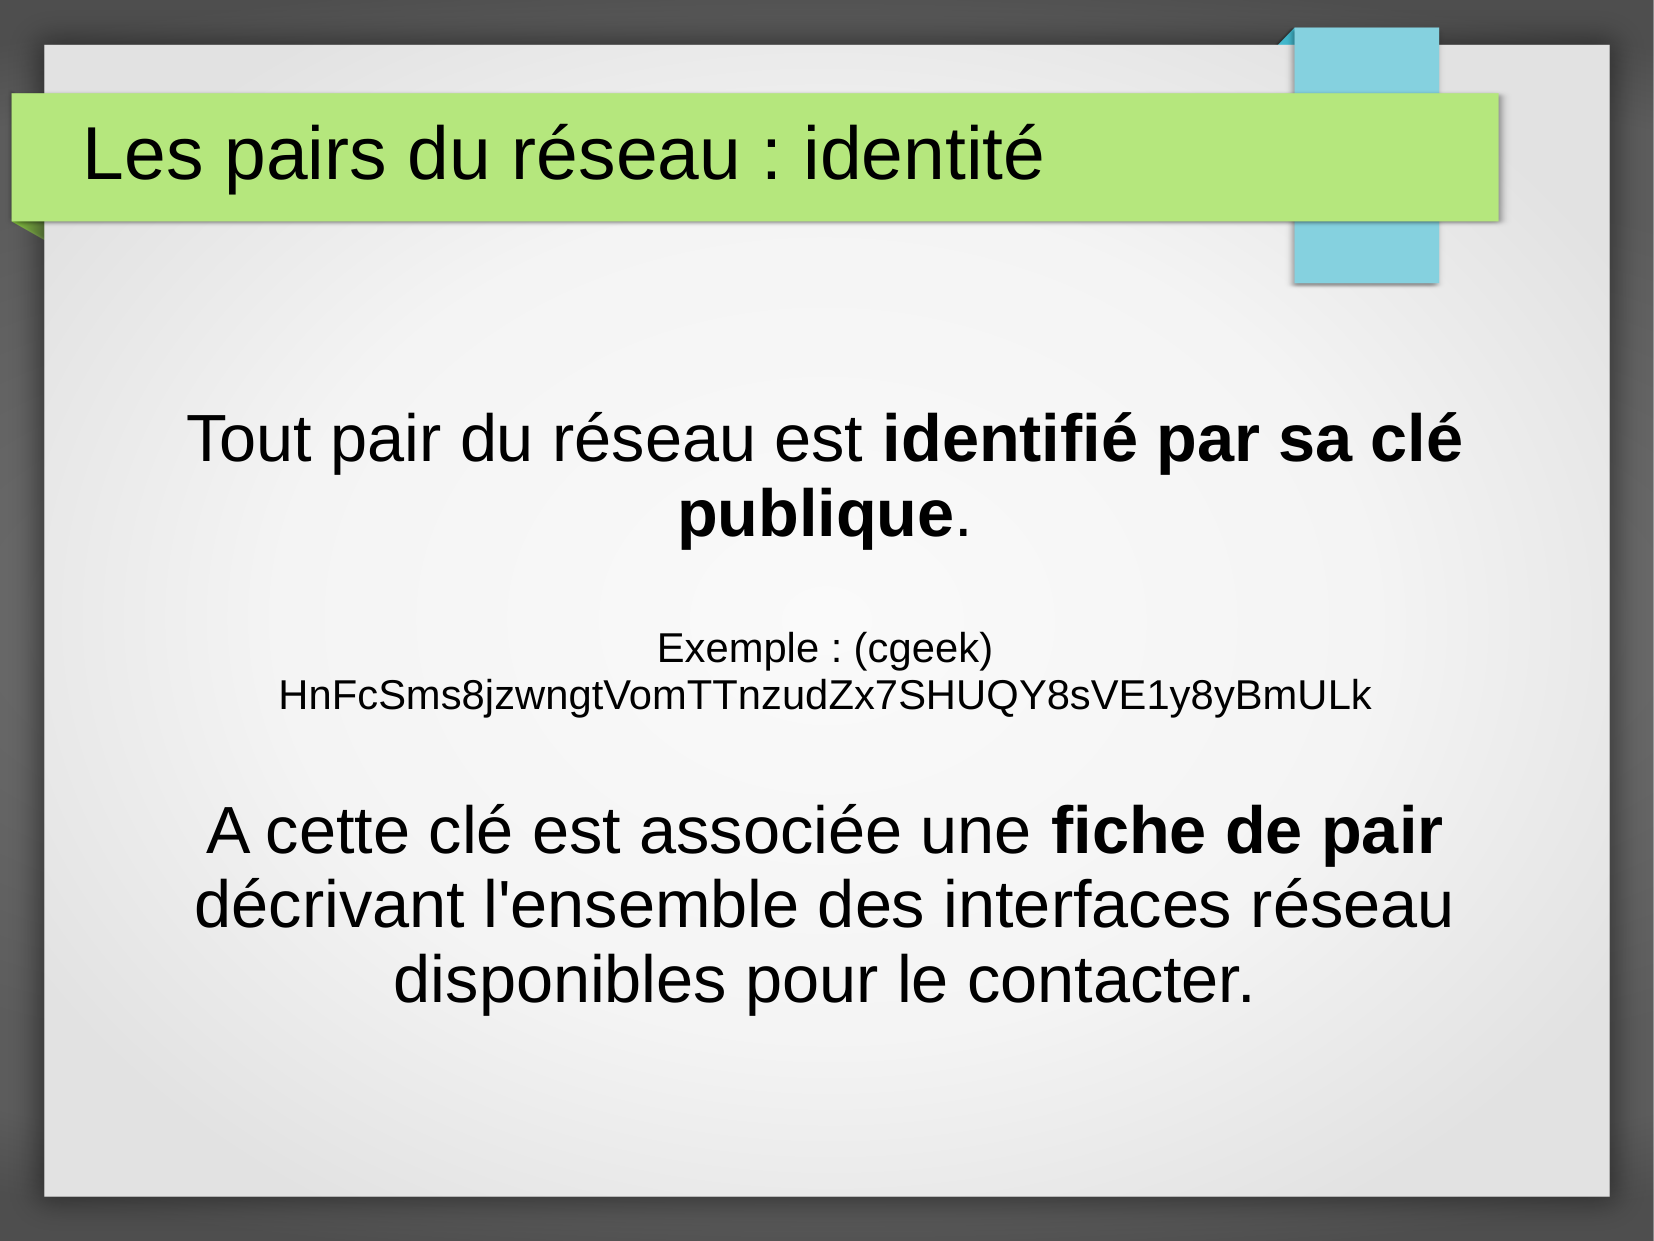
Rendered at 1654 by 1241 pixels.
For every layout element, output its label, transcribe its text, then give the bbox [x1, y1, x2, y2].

title Les pairs du réseau : identité [82, 94, 1501, 213]
subtitle Tout pair du réseau est identifié par sa clé publique. Exemple : (cgeek) HnFcSms8jzwngtVomTTnzudZx7SHUQY8sVE1y8yBmULk A cette clé est associée une fiche de pair décrivant l'ensemble des interfaces réseau disponibles pour le contacter. [81, 349, 1570, 1069]
picture [0, 0, 1654, 1241]
